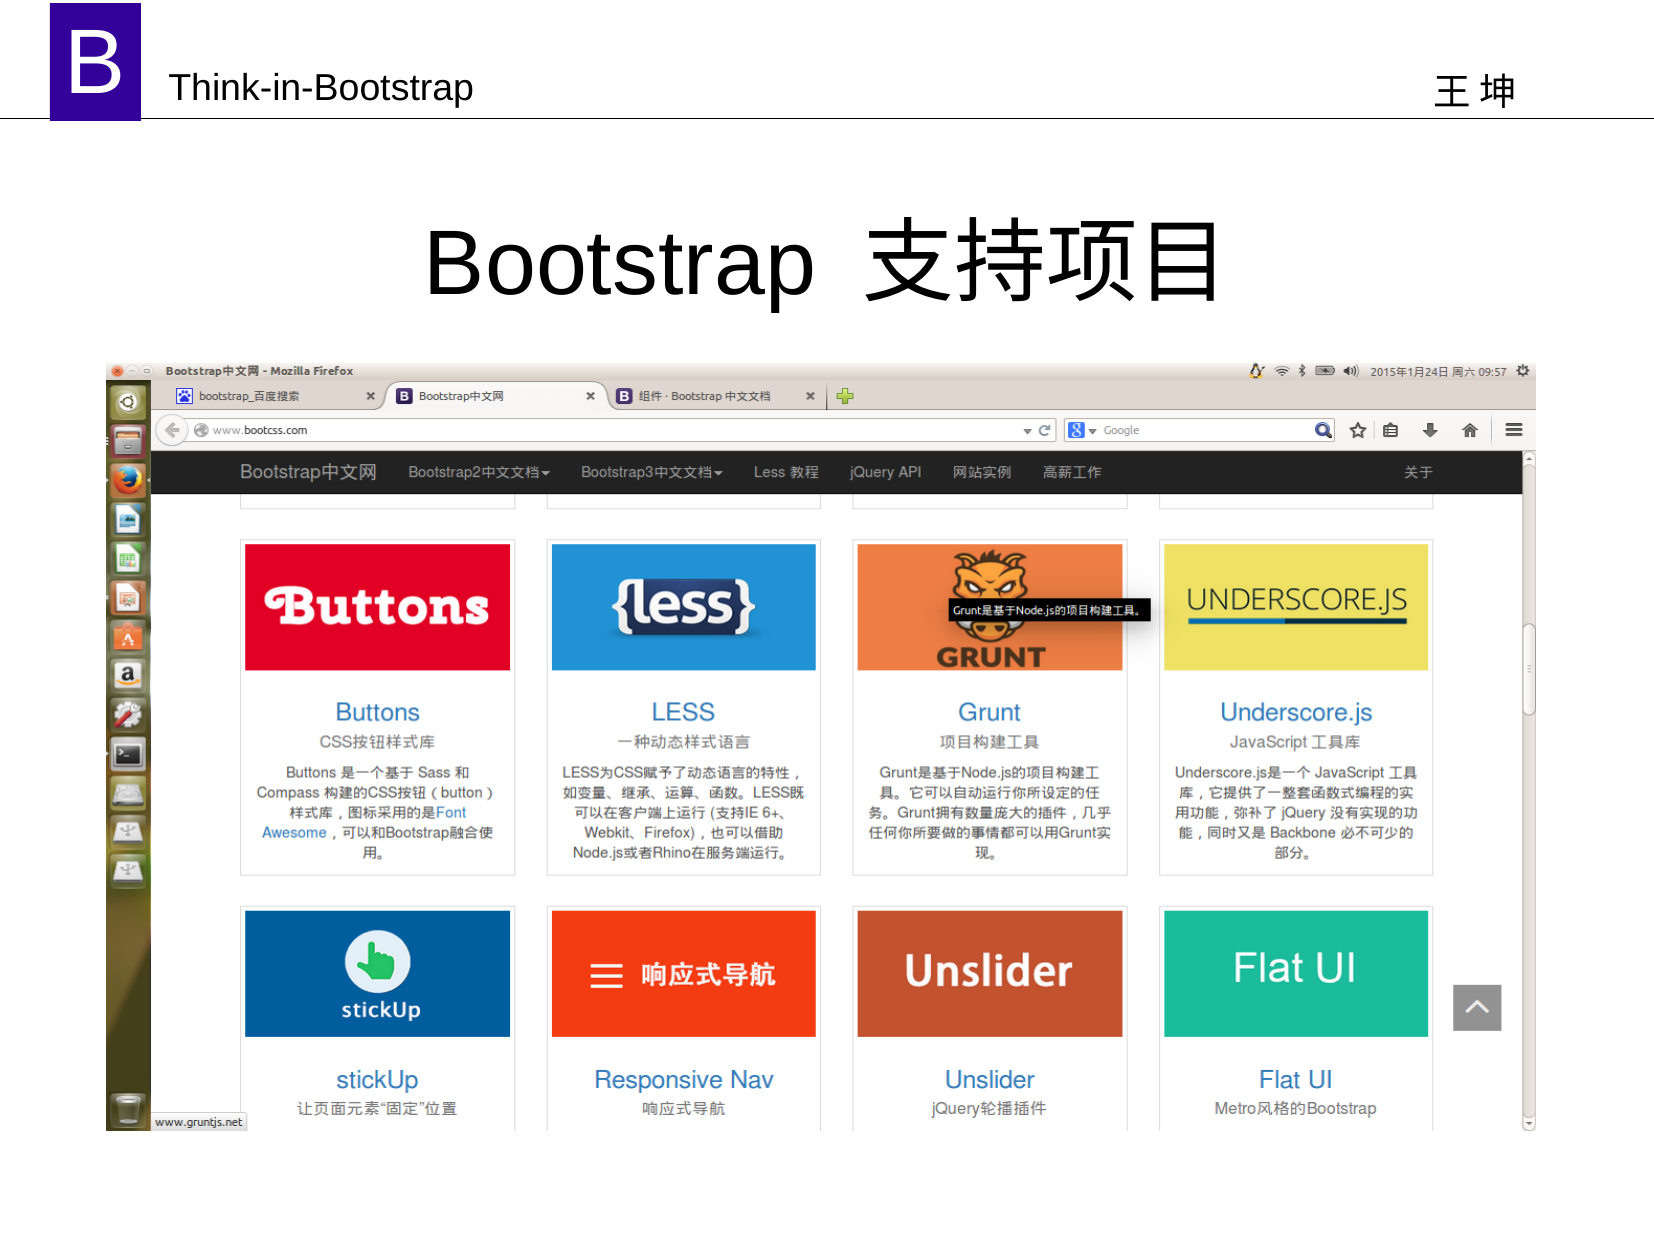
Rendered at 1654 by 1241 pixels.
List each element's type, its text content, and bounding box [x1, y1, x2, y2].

title Bootstrap 支持项目 [82, 155, 1571, 363]
text_box Think-in-Bootstrap [153, 59, 489, 116]
text_box B [49, 3, 141, 121]
picture [106, 362, 1536, 1131]
text_box 王 坤 [1418, 54, 1548, 119]
